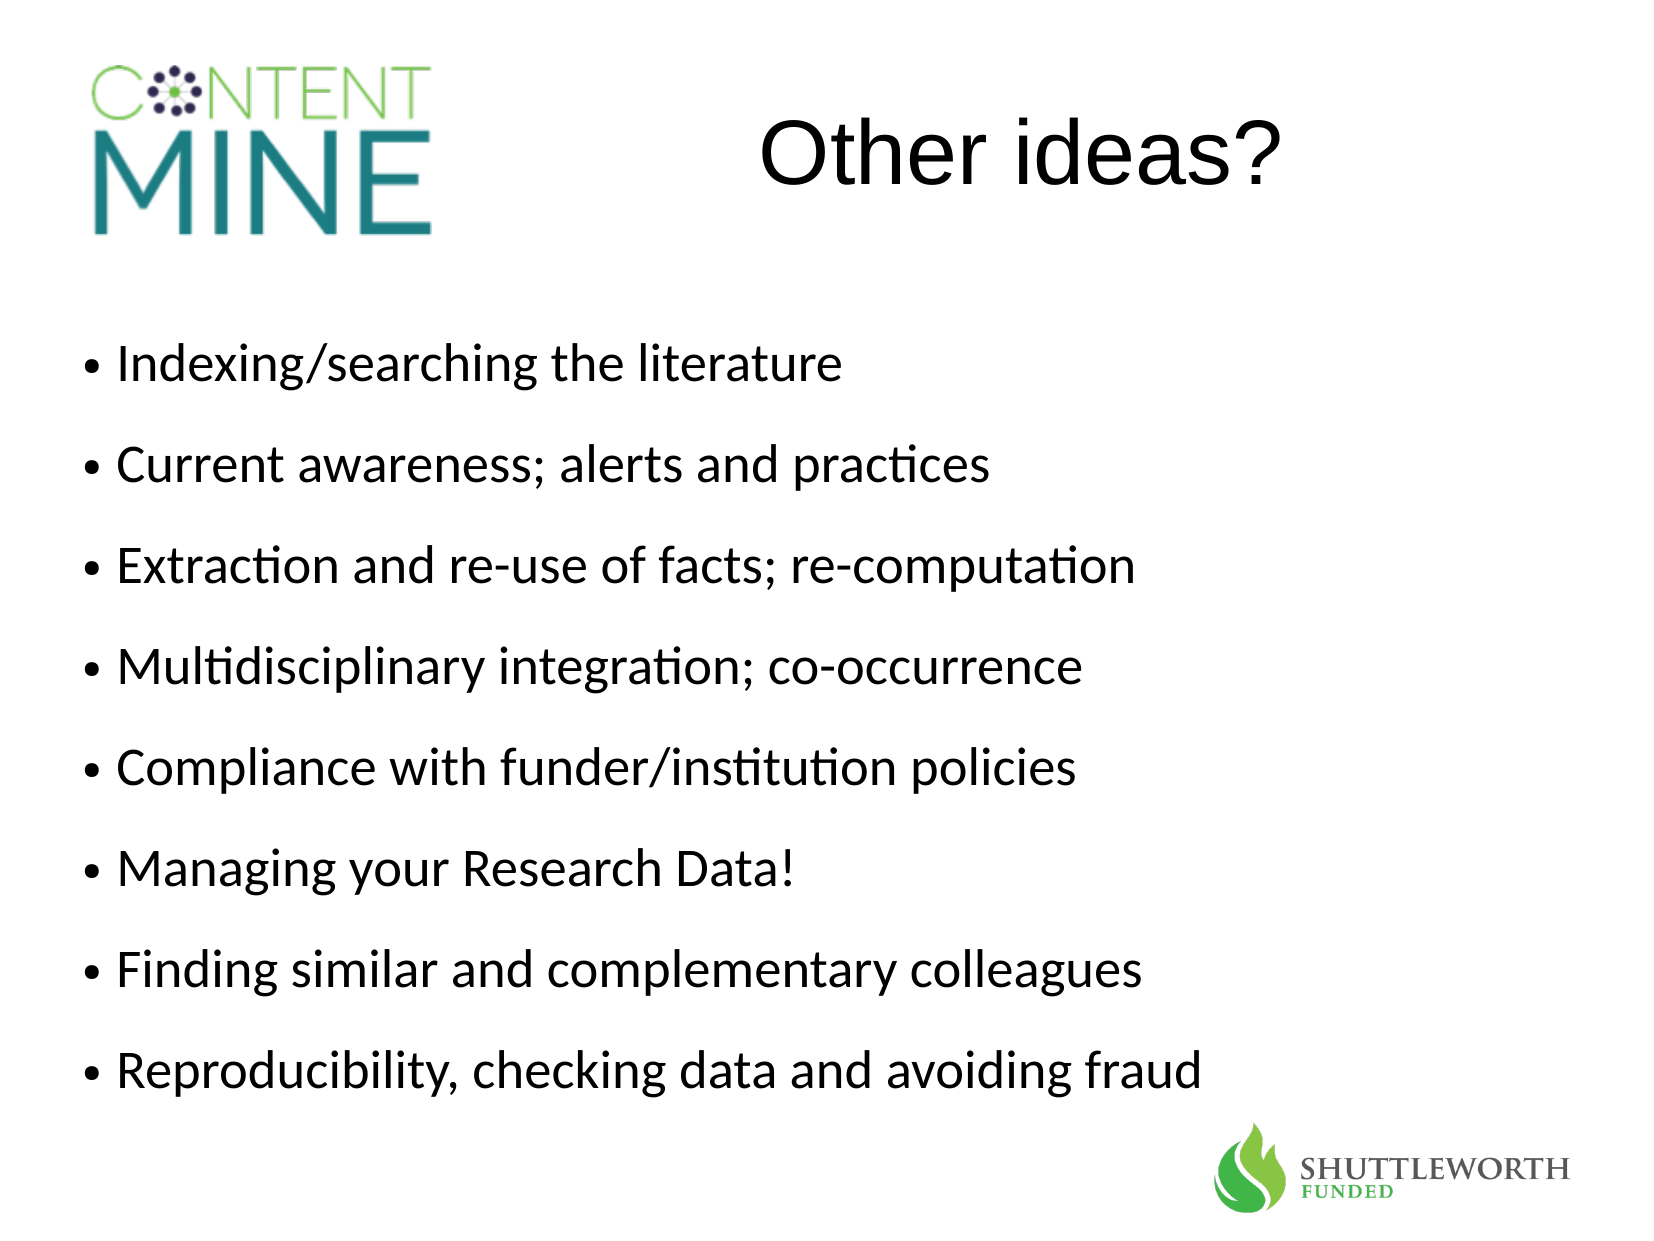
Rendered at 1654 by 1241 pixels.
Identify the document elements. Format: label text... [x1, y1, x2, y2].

list Indexing/searching the literature Current awareness; alerts and practices Extraction and re-use of facts; re-computation Multidisciplinary integration; co-occurrence Compliance with funder/institution policies Managing your Research Data! Finding similar and complementary colleagues Reproducibility, checking data and avoiding fraud [70, 312, 1559, 1111]
picture [91, 64, 432, 236]
title Other ideas? [472, 49, 1571, 257]
picture [1200, 1112, 1581, 1222]
